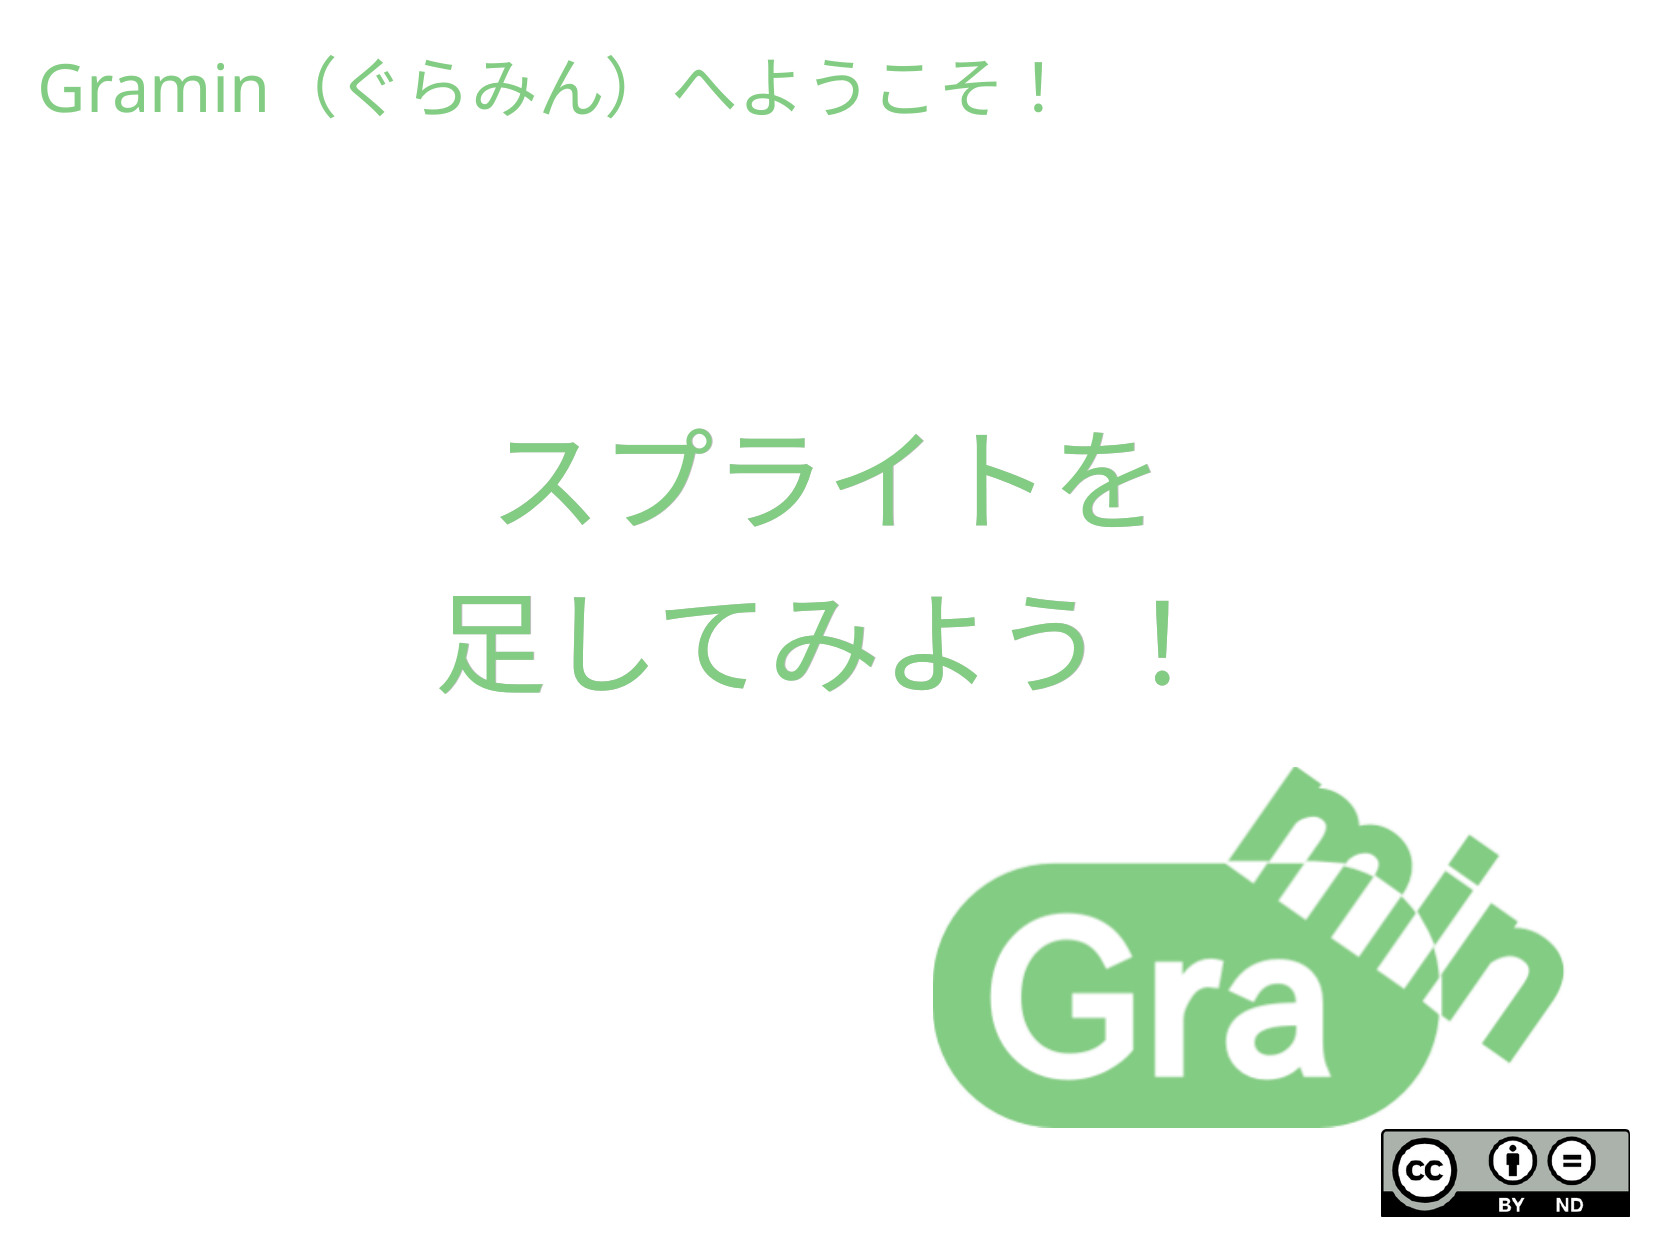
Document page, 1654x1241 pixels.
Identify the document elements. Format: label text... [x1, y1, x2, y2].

picture [1381, 1129, 1630, 1217]
picture [933, 767, 1577, 1128]
title スプライトを 足してみよう！ [159, 369, 1495, 741]
title Gramin（ぐらみん）へようこそ！ [35, 33, 1075, 133]
